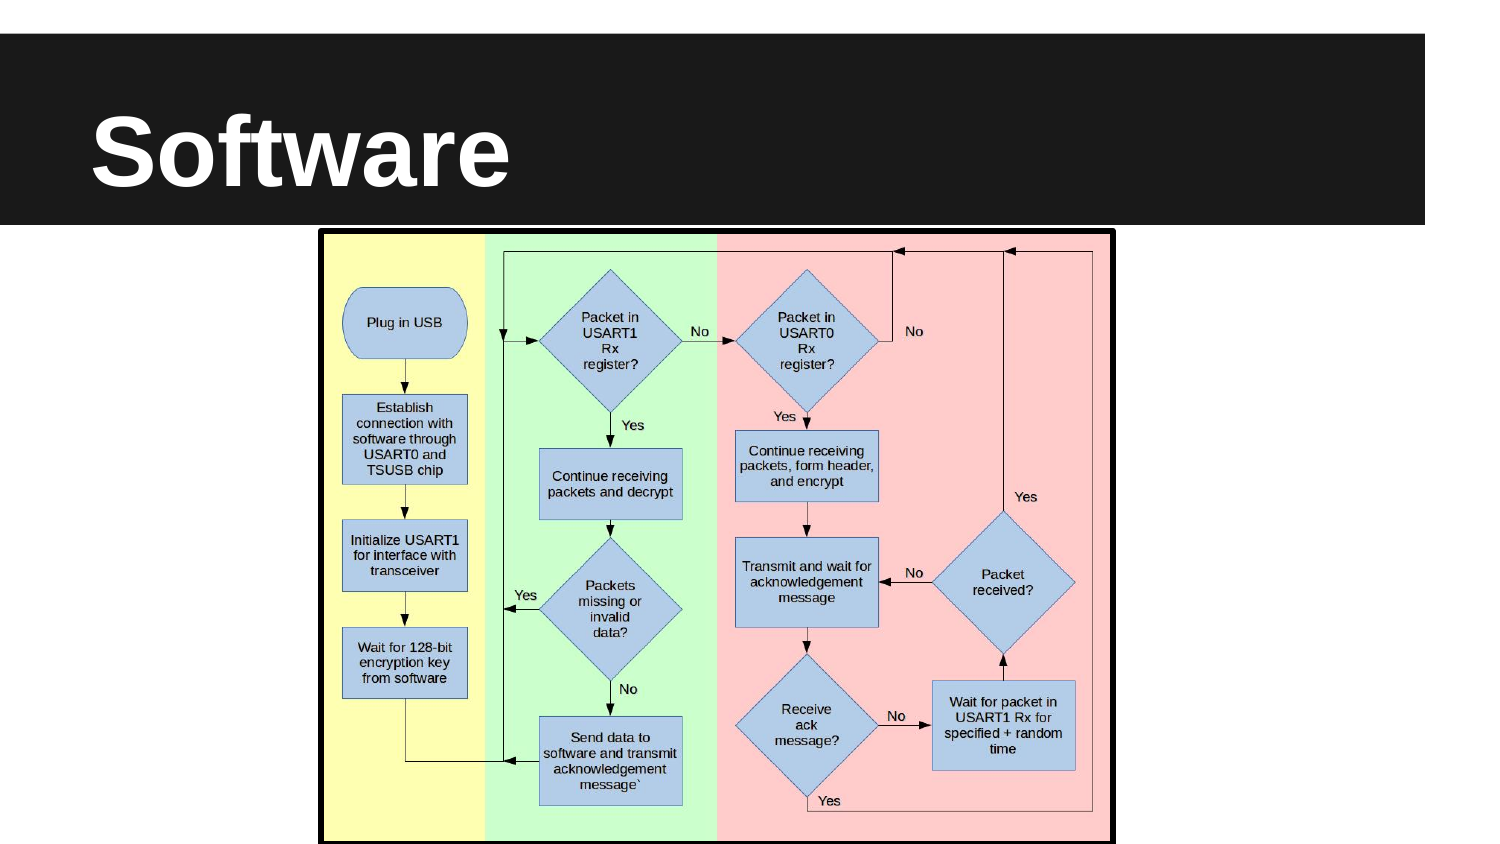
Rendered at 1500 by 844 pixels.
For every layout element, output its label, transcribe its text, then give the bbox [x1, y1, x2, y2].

picture [324, 233, 1110, 841]
title Software [75, 33, 1425, 221]
